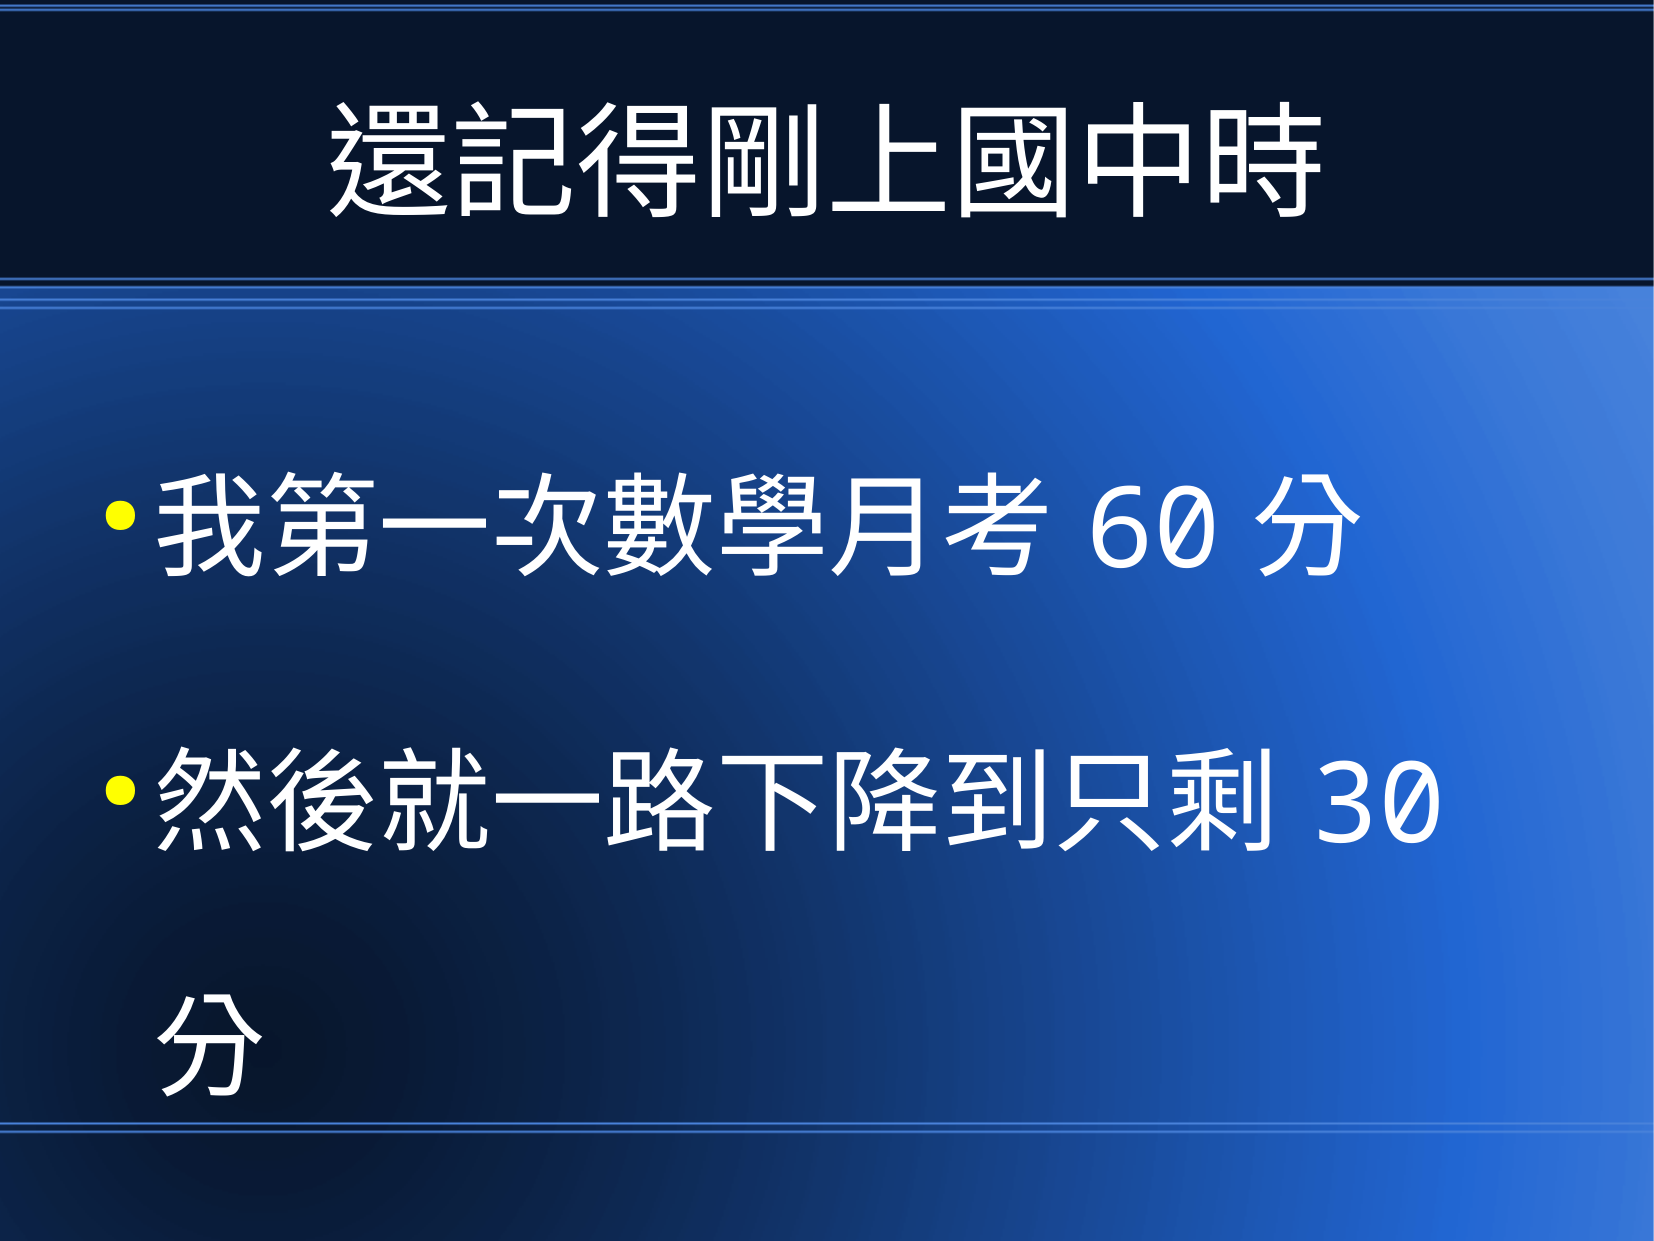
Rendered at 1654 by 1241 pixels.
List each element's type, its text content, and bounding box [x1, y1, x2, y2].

list 我第一次數學月考60分 然後就一路下降到只剩30分 [82, 355, 1571, 1241]
picture [0, 0, 1654, 1241]
title 還記得剛上國中時 [82, 49, 1571, 257]
